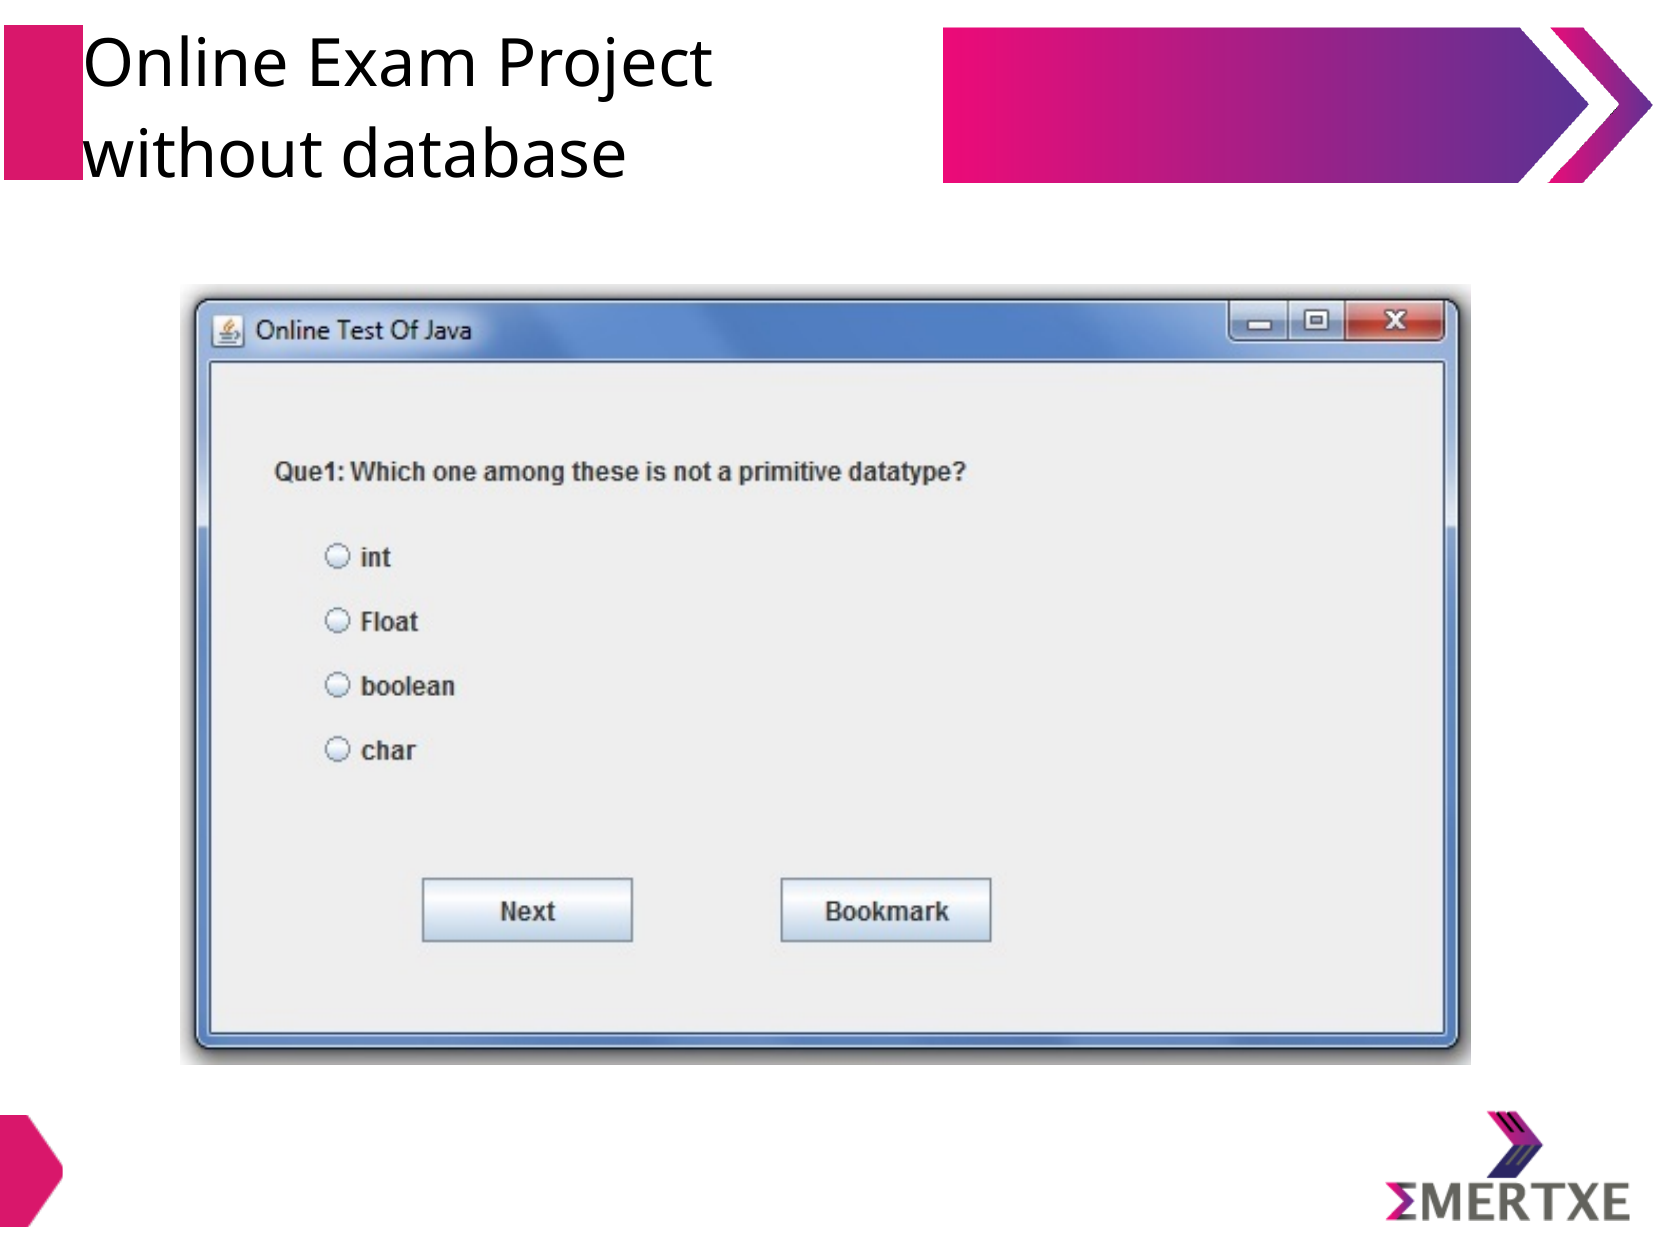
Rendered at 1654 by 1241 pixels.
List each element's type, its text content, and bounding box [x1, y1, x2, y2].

picture [1385, 1107, 1631, 1221]
title Online Exam Project without database [82, 2, 1571, 210]
picture [180, 284, 1471, 1066]
picture [1571, 27, 1653, 183]
